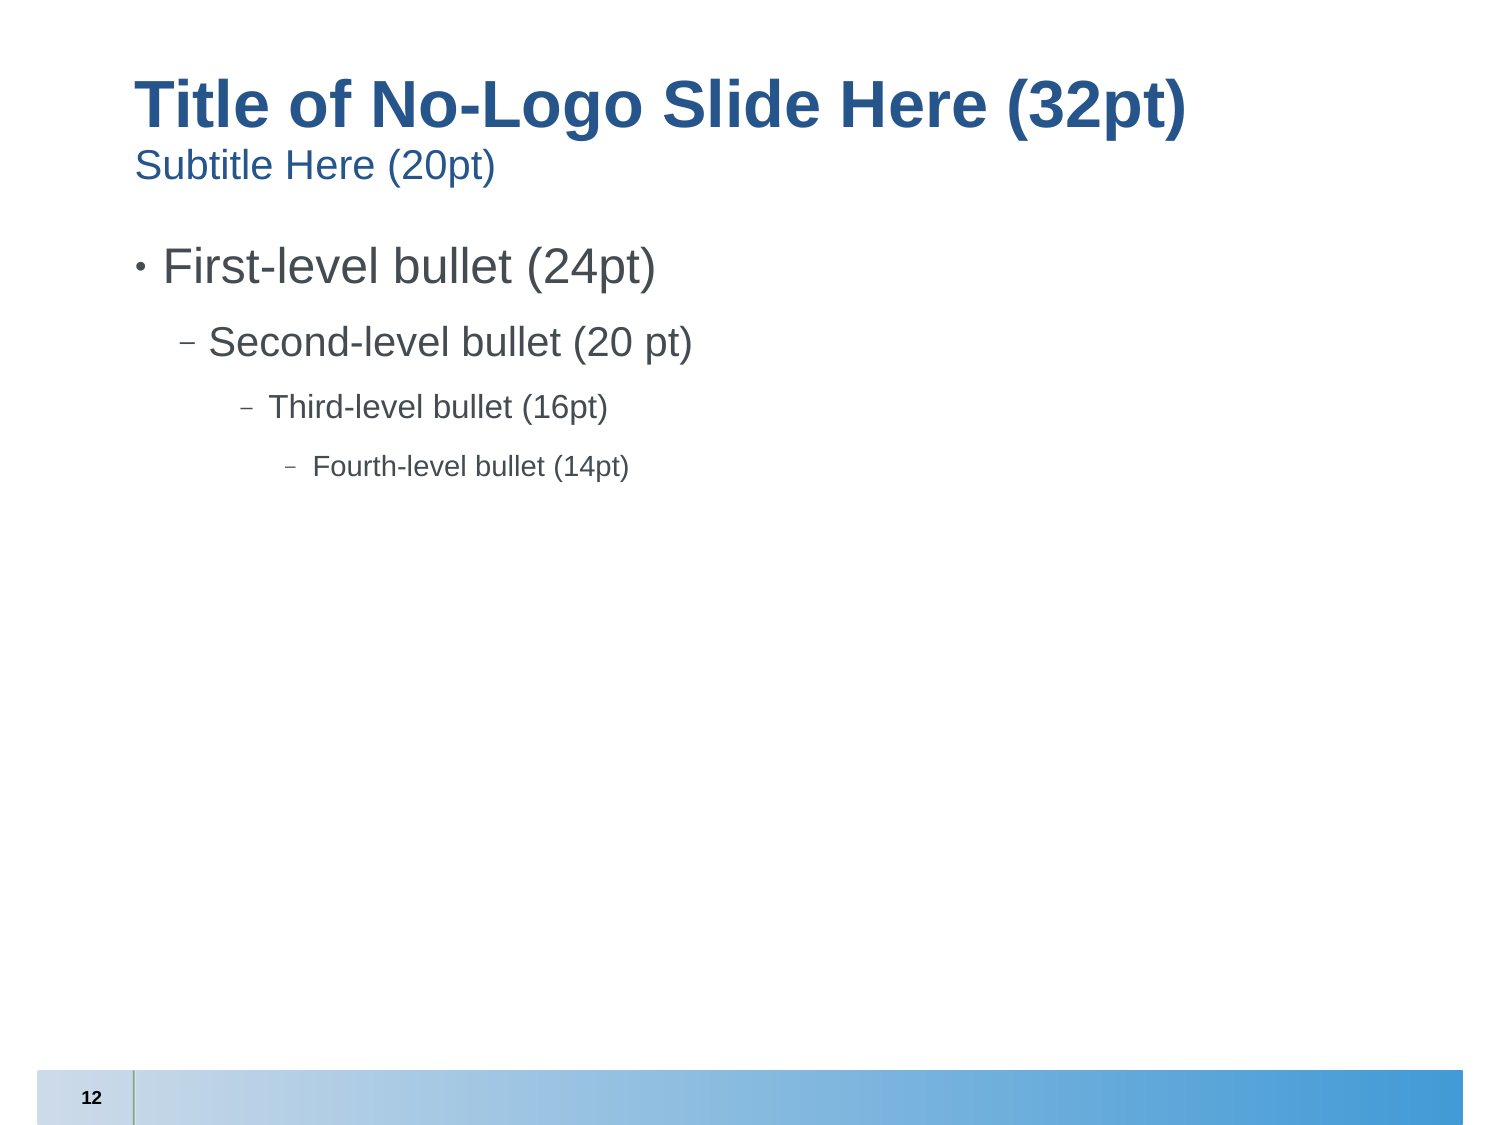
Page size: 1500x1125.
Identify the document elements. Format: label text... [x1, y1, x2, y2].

title Title of No-Logo Slide Here (32pt) Subtitle Here (20pt) [134, 46, 1371, 209]
list First-level bullet (24pt) Second-level bullet (20 pt) Third-level bullet (16pt) Fourth-level bullet (14pt) [135, 238, 1372, 982]
